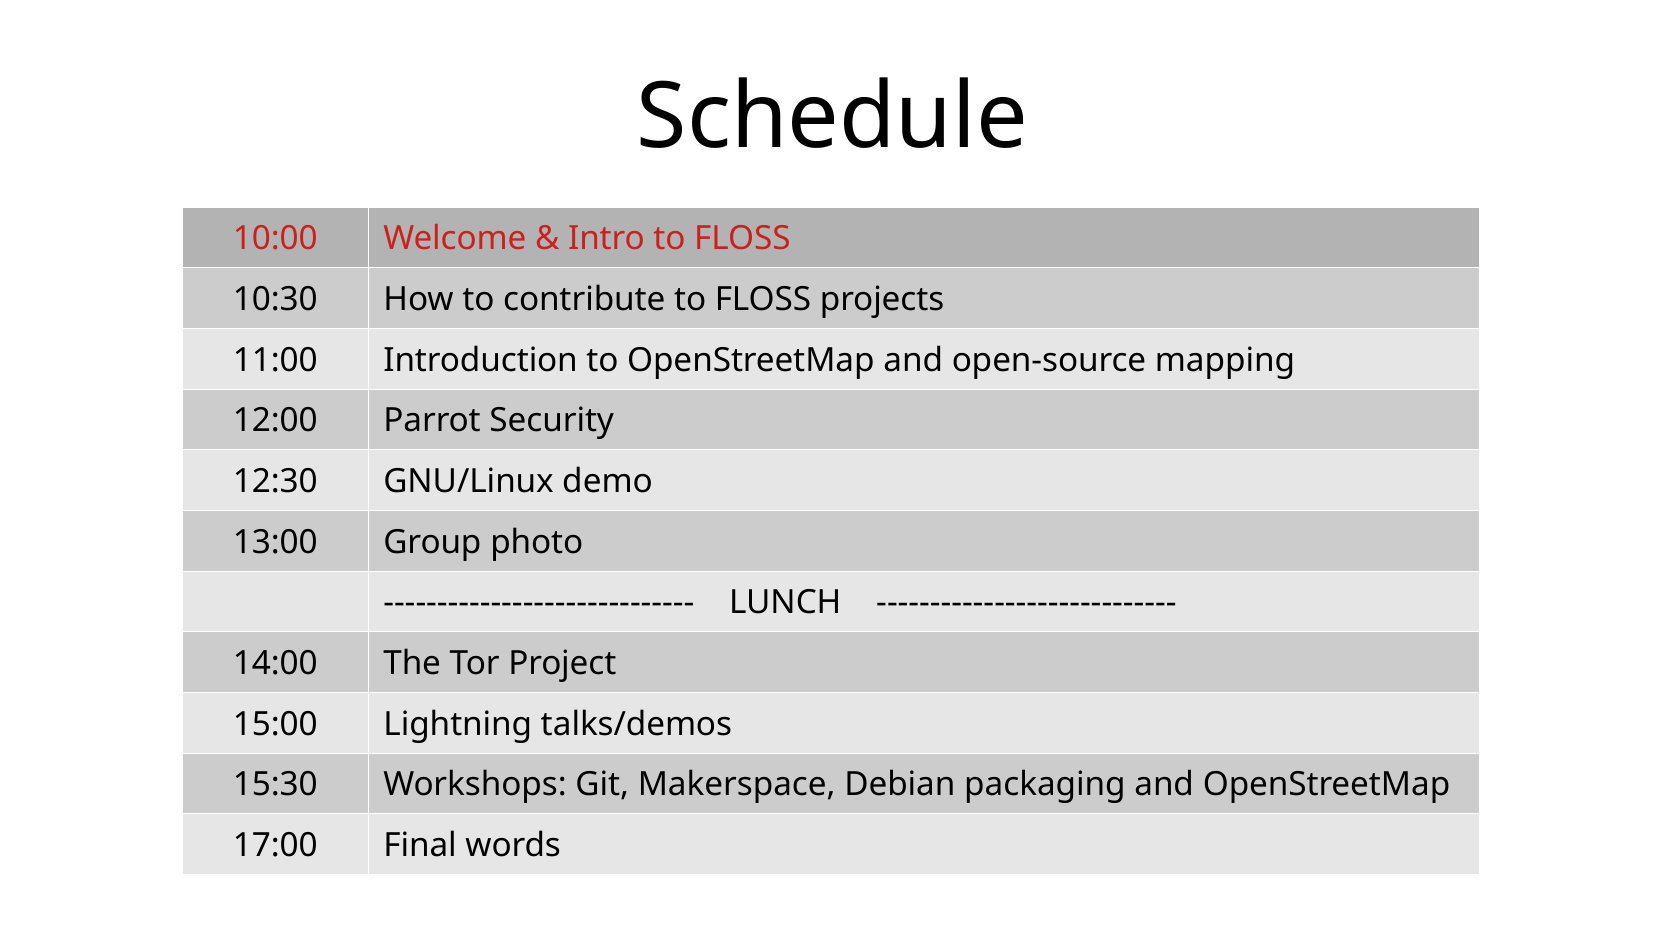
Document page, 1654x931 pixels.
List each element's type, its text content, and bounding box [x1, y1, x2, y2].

table_cell 15:00 [183, 693, 368, 753]
table_cell Workshops: Git, Makerspace, Debian packaging and OpenStreetMap [369, 754, 1479, 813]
table_header 10:00 [183, 208, 368, 267]
table_cell Lightning talks/demos [369, 693, 1479, 753]
table_cell 17:00 [183, 814, 368, 874]
table_cell 12:00 [183, 390, 368, 449]
table_cell GNU/Linux demo [369, 450, 1479, 510]
table_cell 10:30 [183, 268, 368, 328]
table_cell The Tor Project [369, 632, 1479, 692]
table_cell 12:30 [183, 450, 368, 510]
table_cell 15:30 [183, 754, 368, 813]
subtitle Schedule [88, 53, 1577, 172]
table_cell ----------------------------- LUNCH ---------------------------- [369, 572, 1479, 631]
table_cell 14:00 [183, 632, 368, 692]
table_cell How to contribute to FLOSS projects [369, 268, 1479, 328]
table_cell Final words [369, 814, 1479, 874]
table_header Welcome & Intro to FLOSS [369, 208, 1479, 267]
table_cell Introduction to OpenStreetMap and open-source mapping [369, 329, 1479, 389]
table_cell 11:00 [183, 329, 368, 389]
table_cell Parrot Security [369, 390, 1479, 449]
table_cell Group photo [369, 511, 1479, 571]
table_cell 13:00 [183, 511, 368, 571]
table_cell [183, 572, 368, 631]
